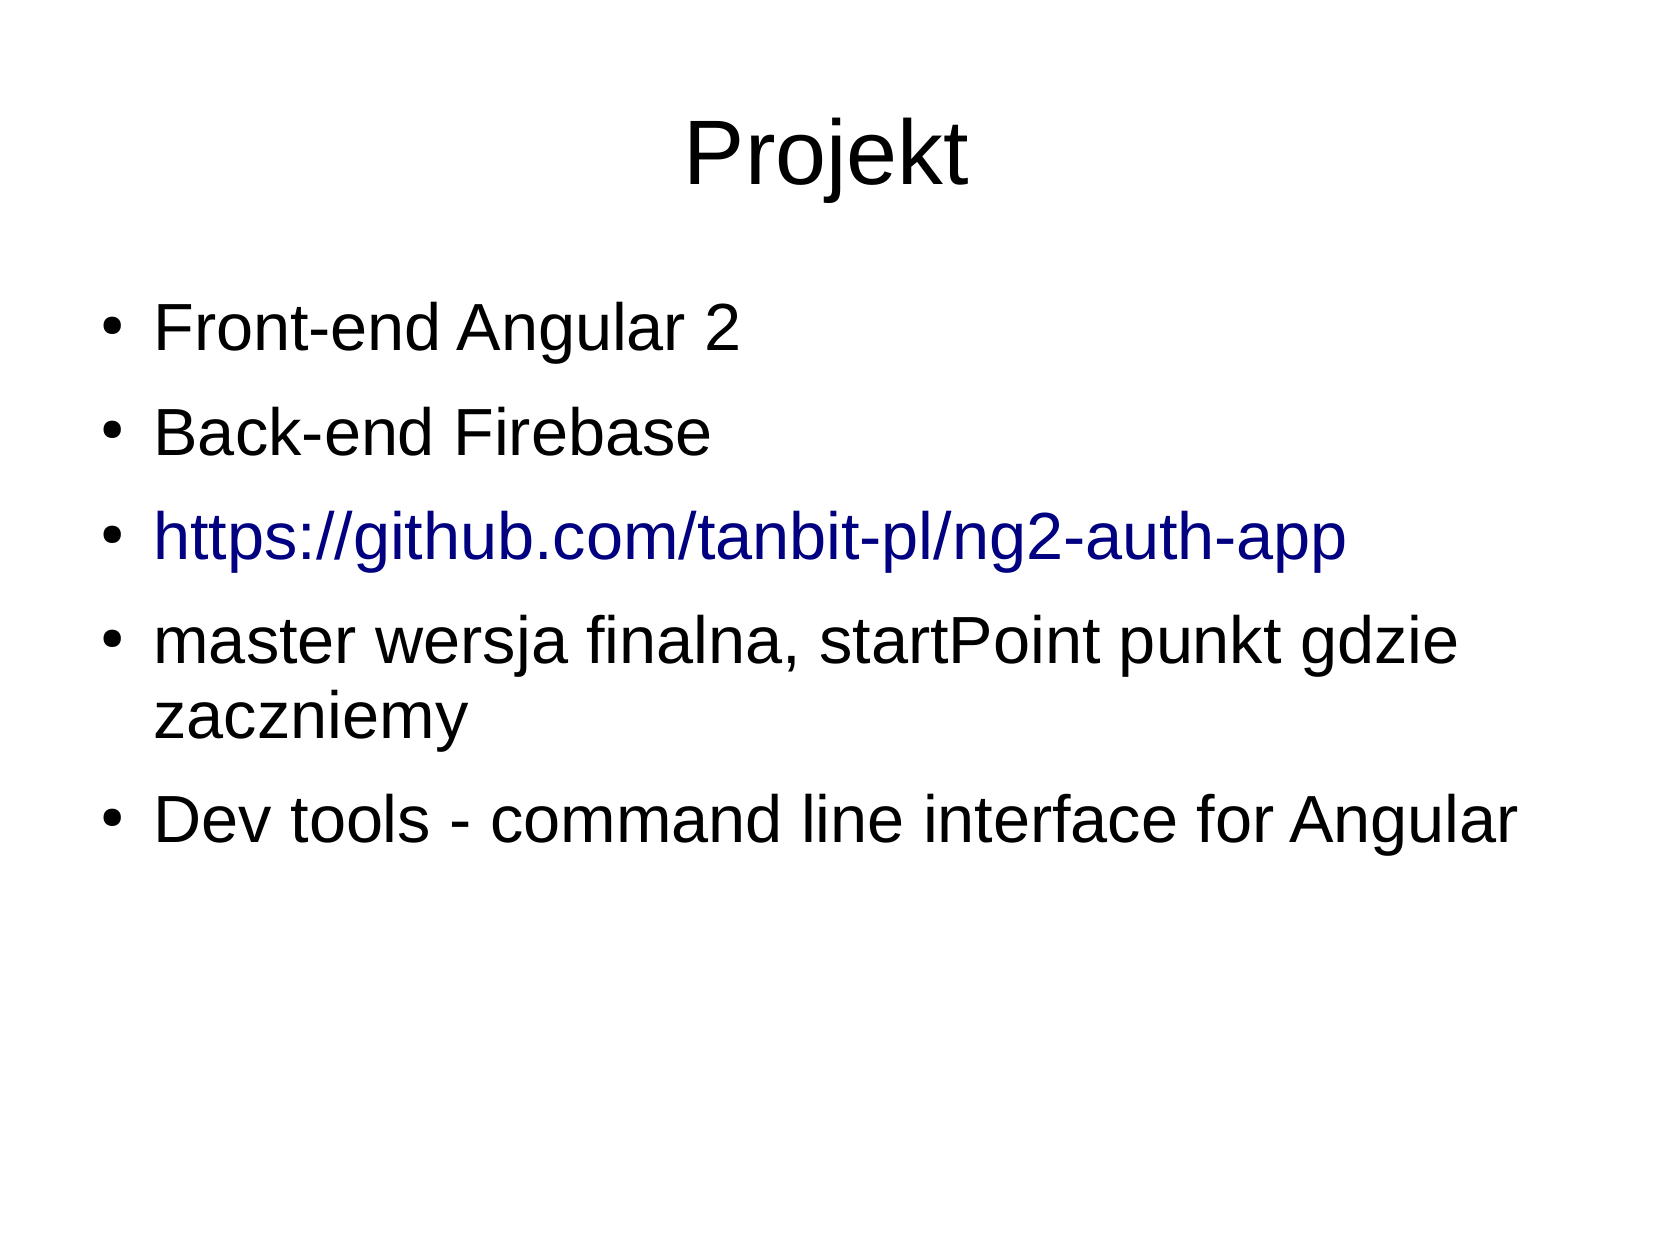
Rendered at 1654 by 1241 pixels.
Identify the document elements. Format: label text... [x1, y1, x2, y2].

title Projekt [82, 49, 1571, 257]
list Front-end Angular 2 Back-end Firebase https://github.com/tanbit-pl/ng2-auth-app master wersja finalna, startPoint punkt gdzie zaczniemy Dev tools - command line interface for Angular [82, 290, 1571, 1010]
